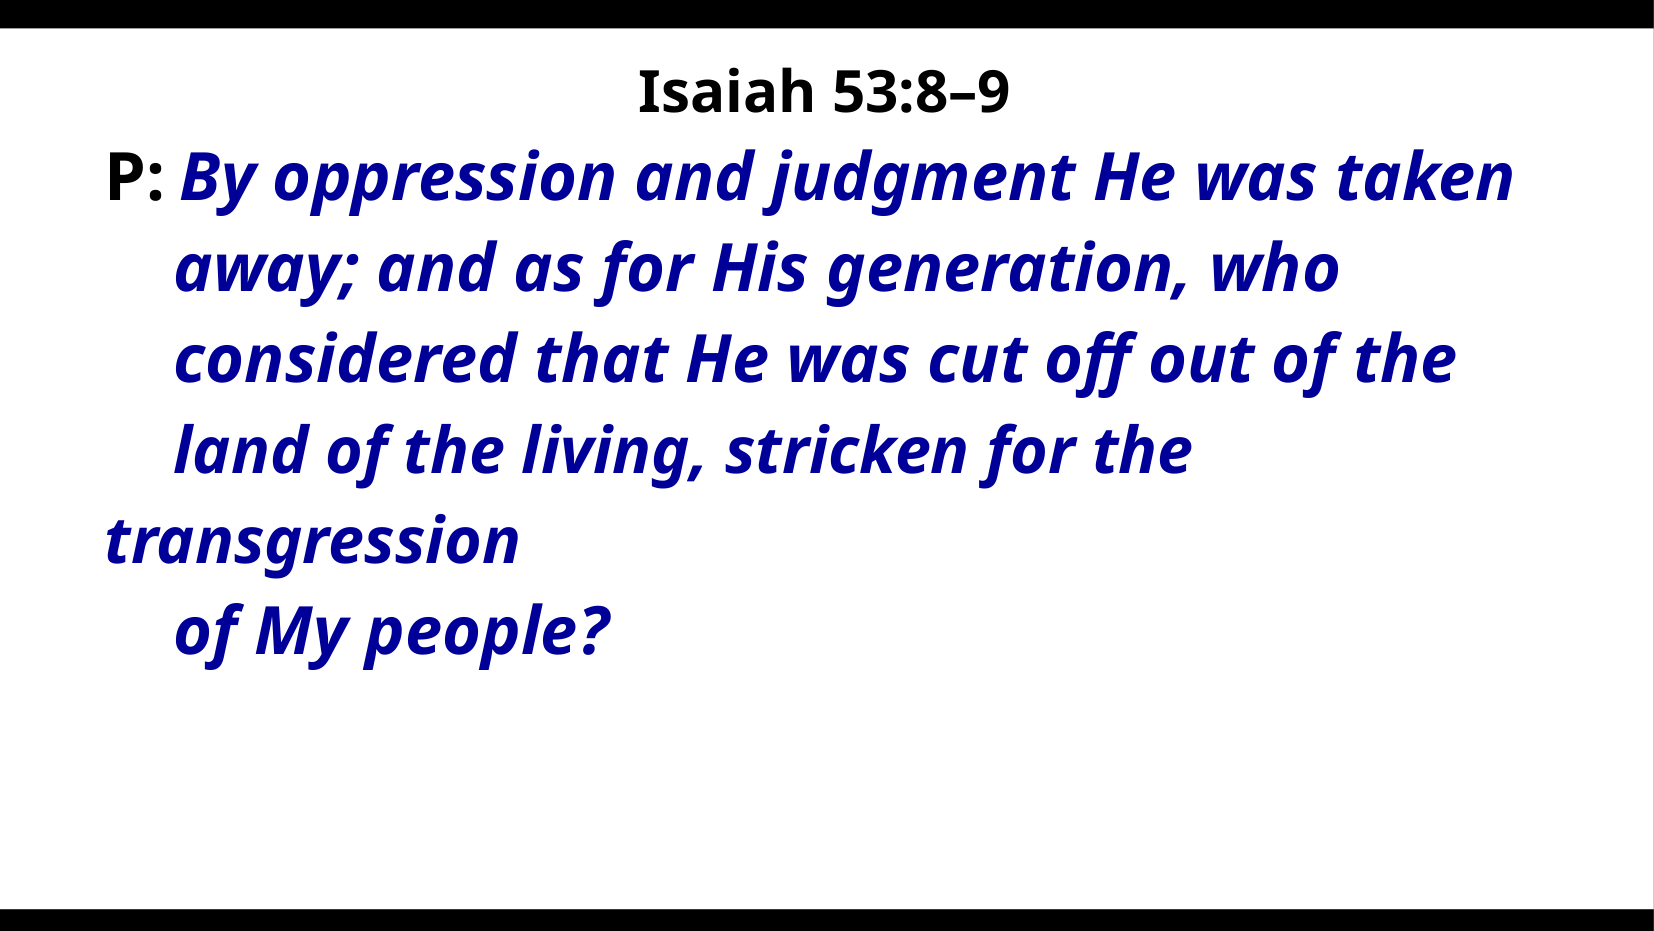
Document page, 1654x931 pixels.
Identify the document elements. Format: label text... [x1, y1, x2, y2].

text_box Isaiah 53:8–9 P: By oppression and judgment He was taken away; and as for His generation, who considered that He was cut off out of the land of the living, stricken for the transgression of My people? [90, 42, 1561, 586]
picture [0, 0, 1654, 931]
